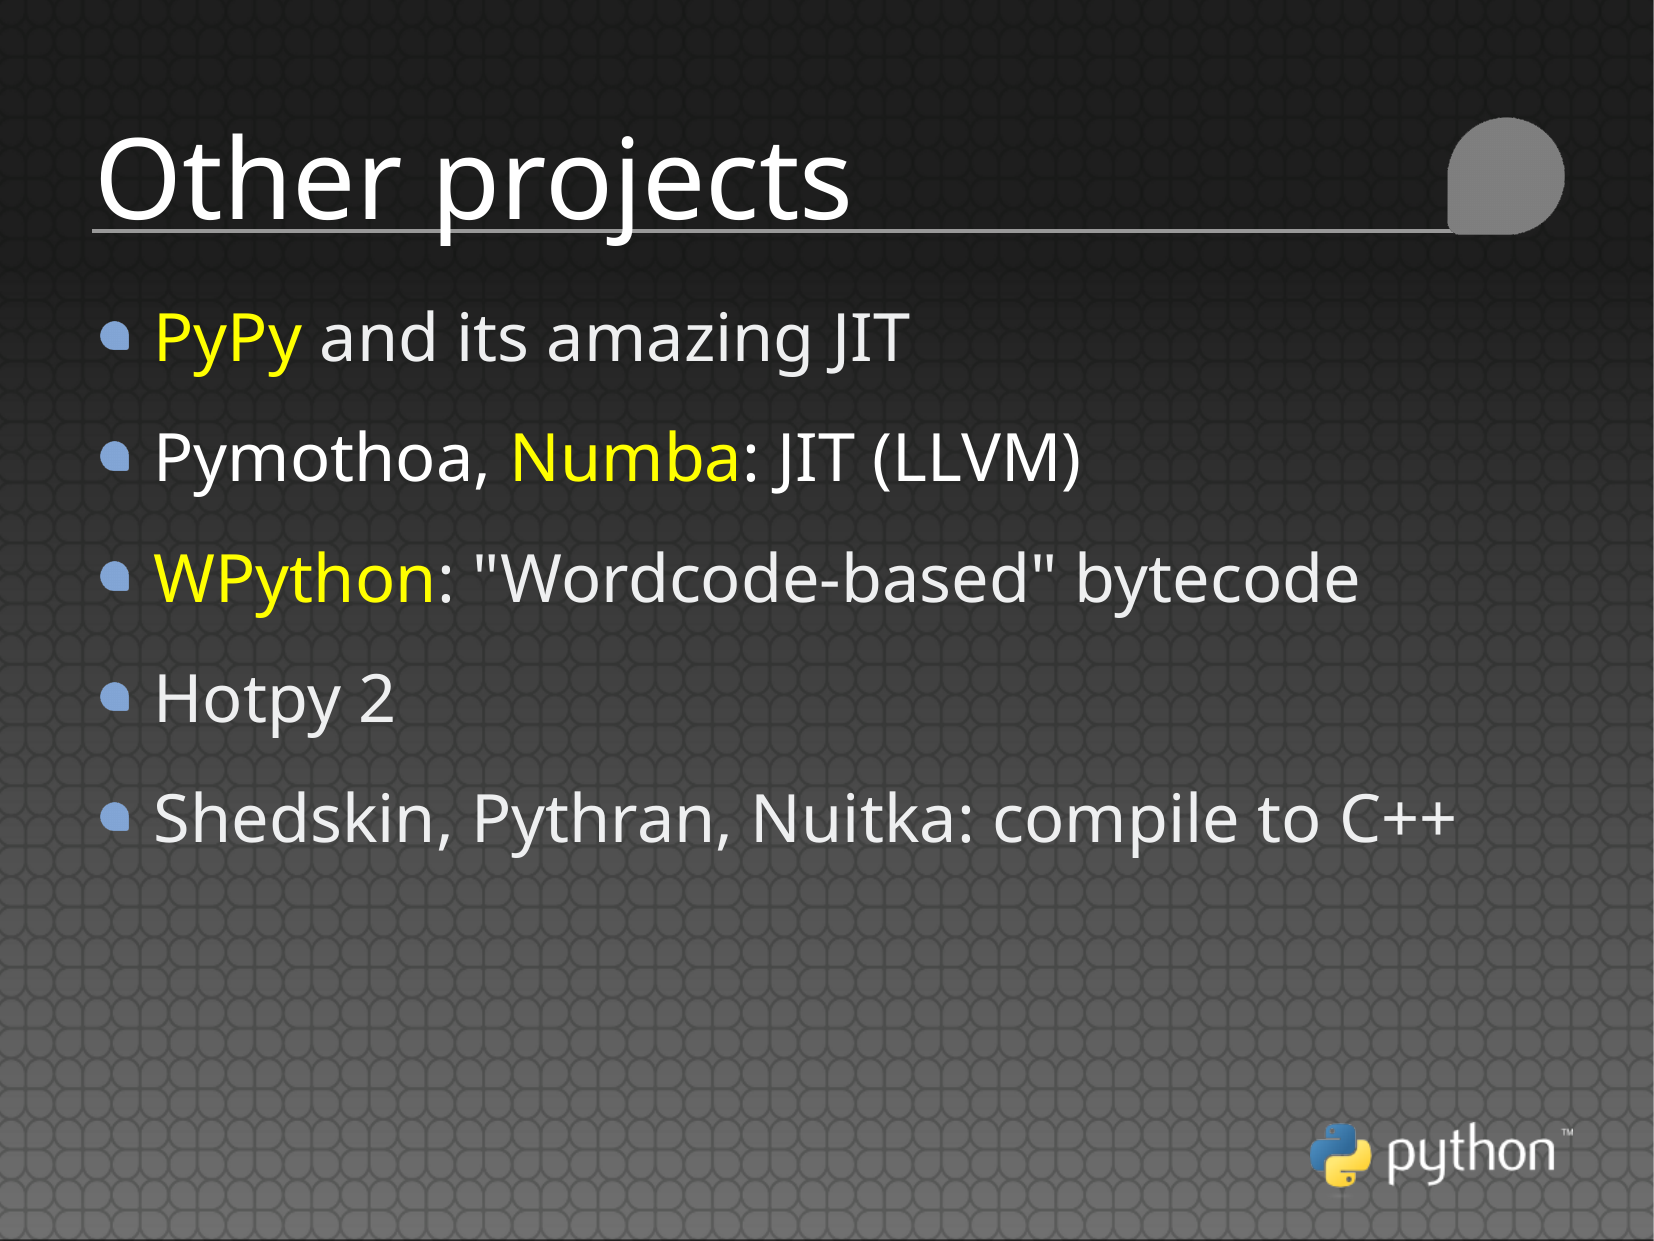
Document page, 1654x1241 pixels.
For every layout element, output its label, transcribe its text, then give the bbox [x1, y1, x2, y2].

title Other projects [94, 100, 1507, 251]
list PyPy and its amazing JIT Pymothoa, Numba: JIT (LLVM) WPython: "Wordcode-based" bytecode Hotpy 2 Shedskin, Pythran, Nuitka: compile to C++ [82, 290, 1571, 1094]
picture [0, 0, 1654, 1241]
